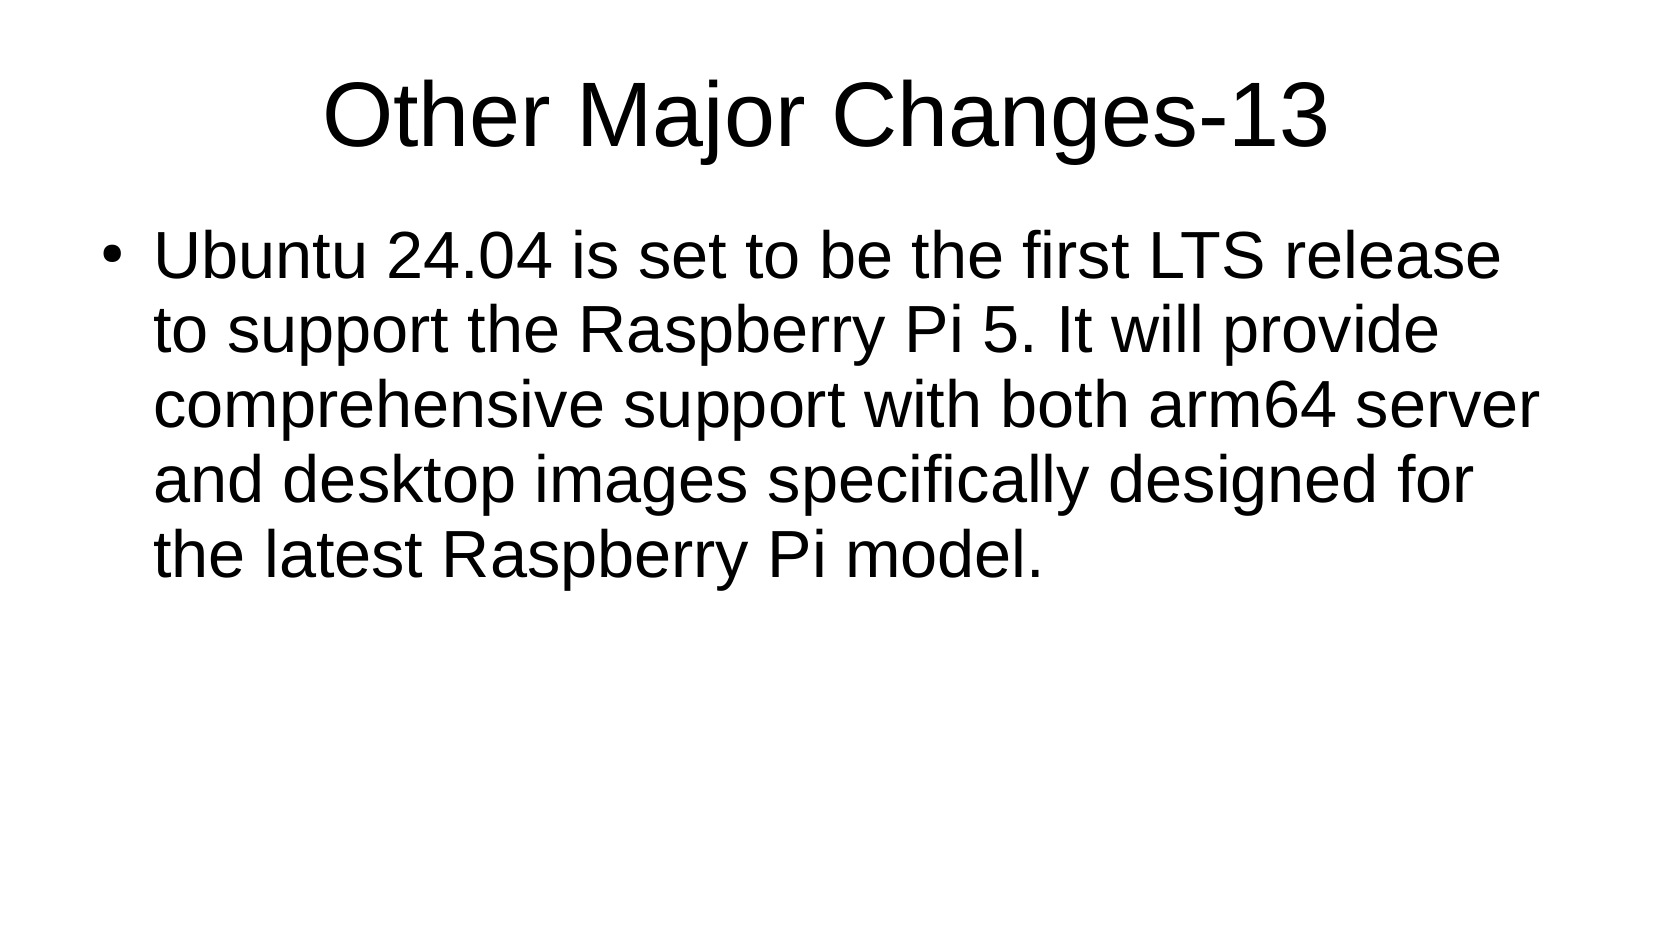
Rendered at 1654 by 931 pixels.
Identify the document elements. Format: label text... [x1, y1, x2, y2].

list Ubuntu 24.04 is set to be the first LTS release to support the Raspberry Pi 5. It will provide comprehensive support with both arm64 server and desktop images specifically designed for the latest Raspberry Pi model. [82, 217, 1571, 758]
title Other Major Changes-13 [82, 37, 1571, 193]
